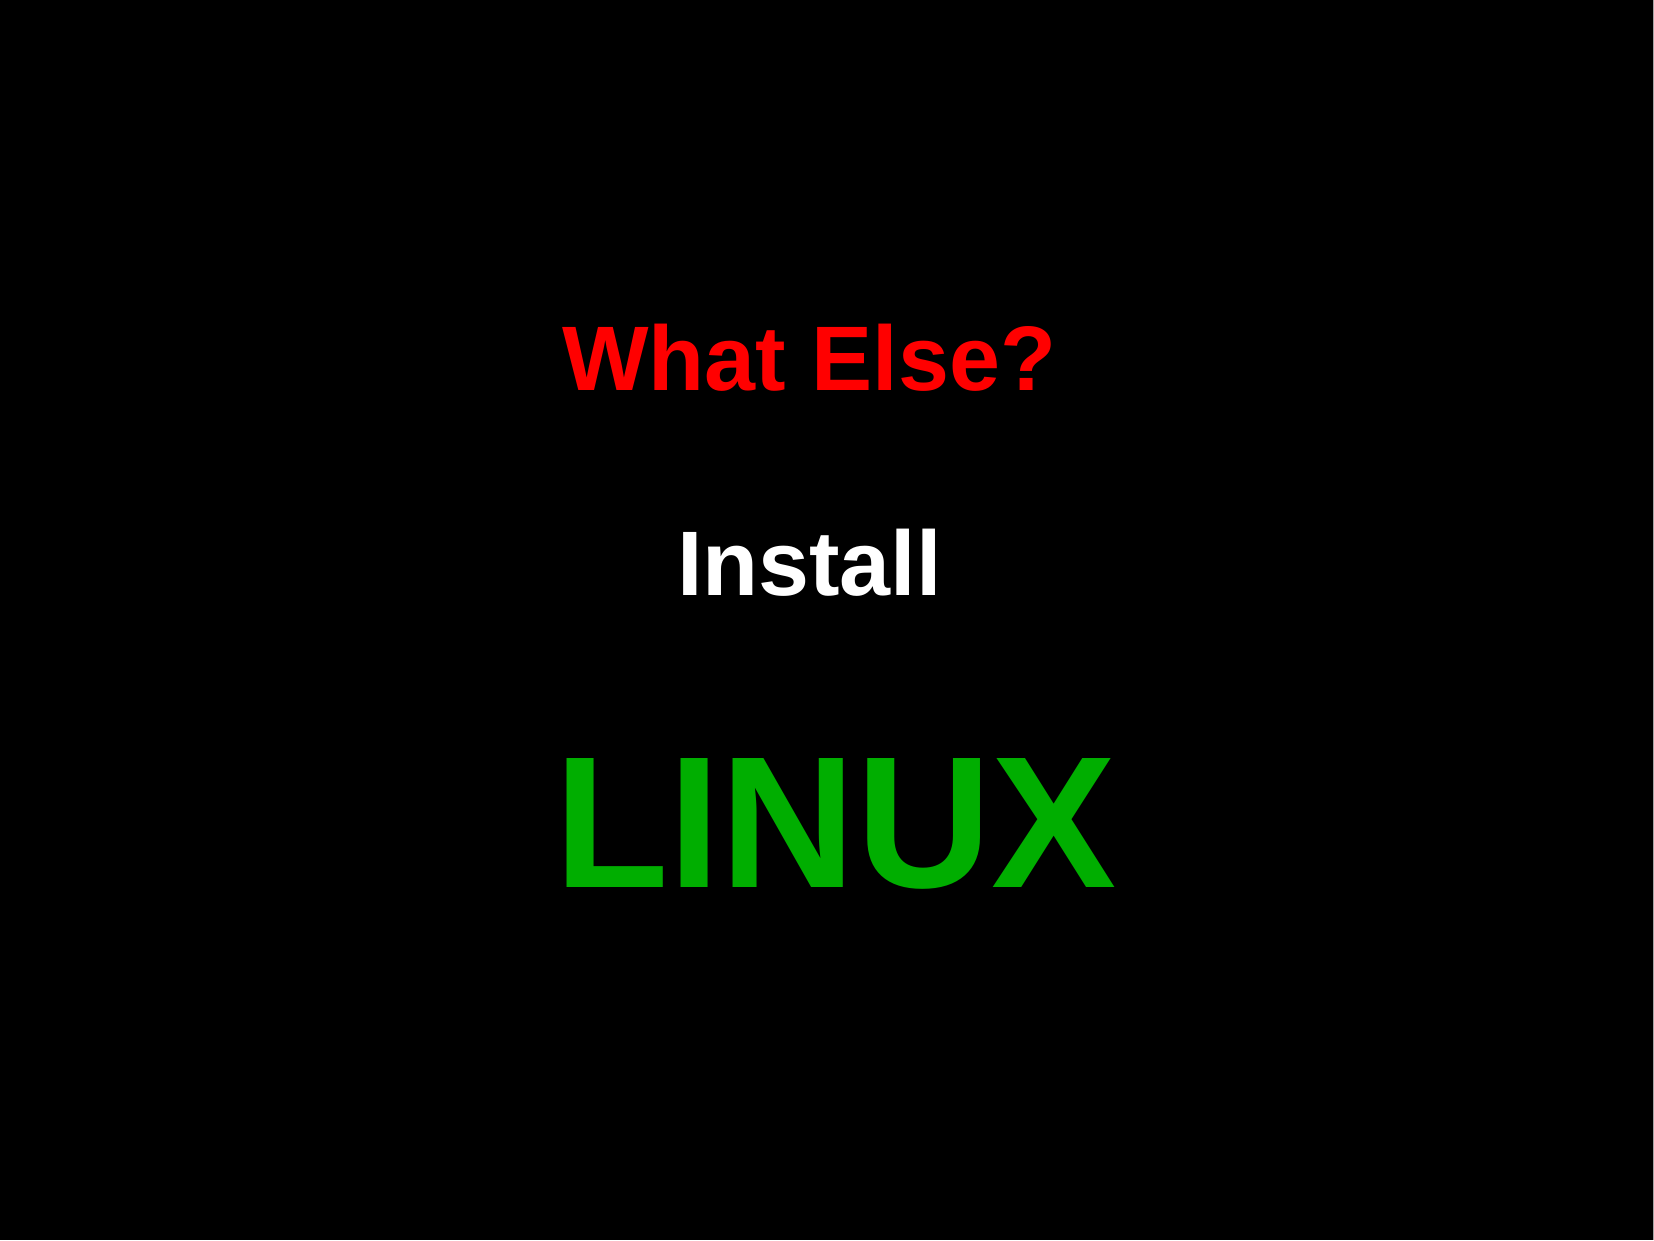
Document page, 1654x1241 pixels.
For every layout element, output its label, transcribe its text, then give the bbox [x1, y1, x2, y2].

text_box What Else? Install LINUX [487, 300, 1132, 935]
